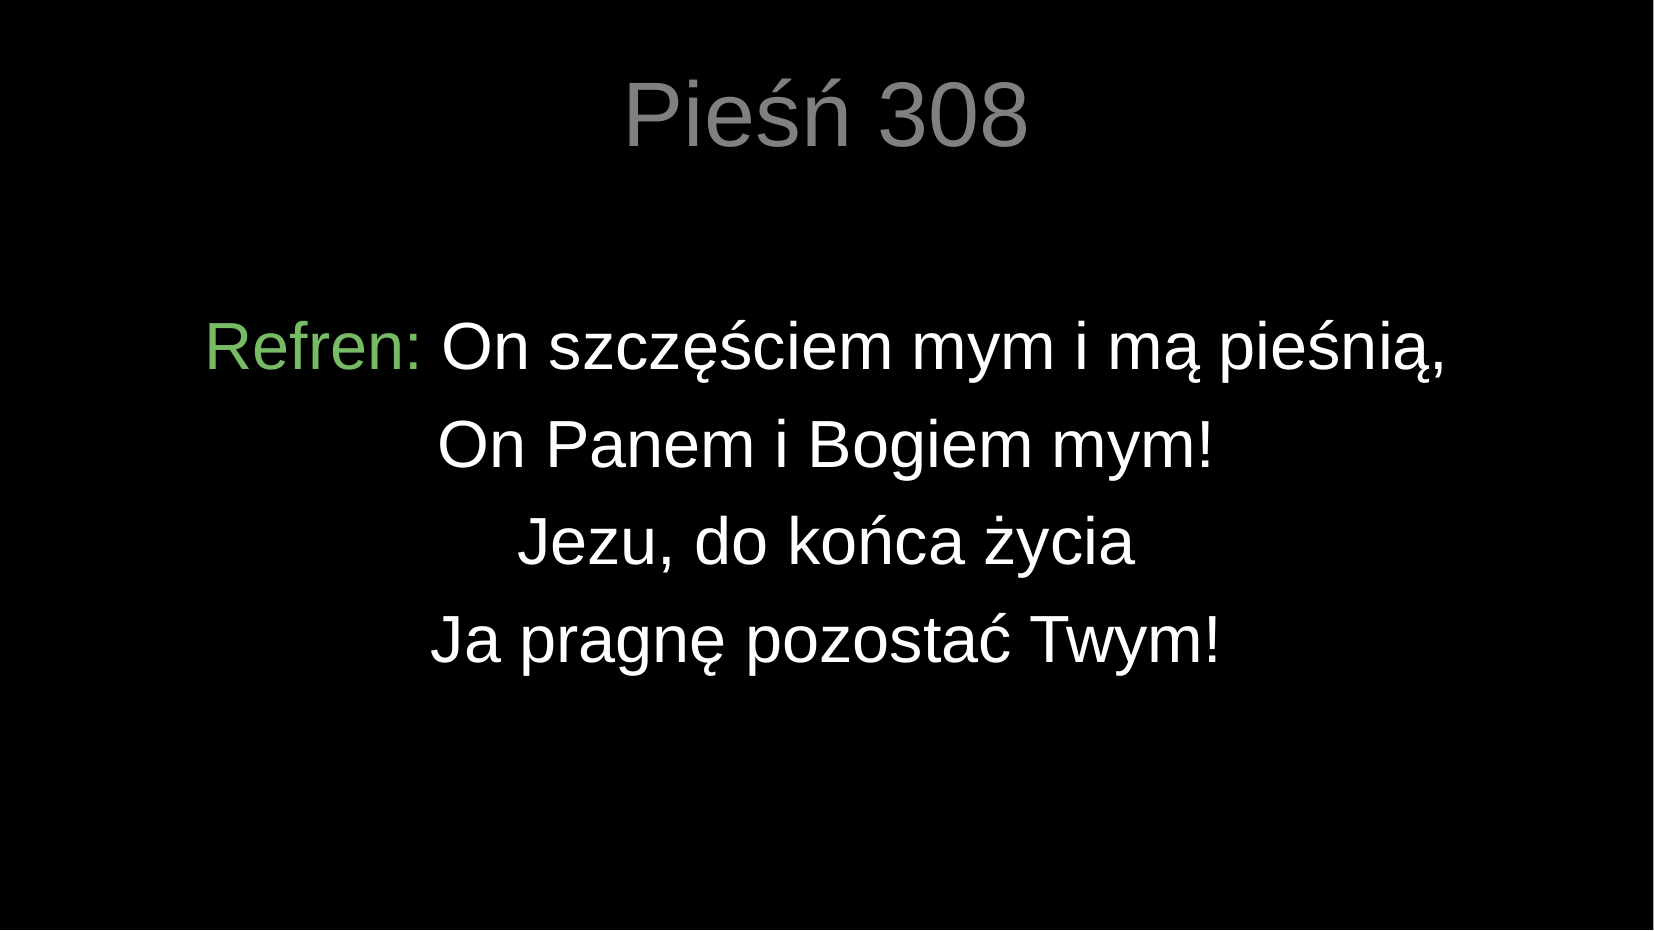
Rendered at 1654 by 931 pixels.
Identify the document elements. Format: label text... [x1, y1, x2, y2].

subtitle Refren: On szczęściem mym i mą pieśnią, On Panem i Bogiem mym! Jezu, do końca życia Ja pragnę pozostać Twym! [82, 217, 1571, 757]
title Pieśń 308 [82, 37, 1571, 193]
